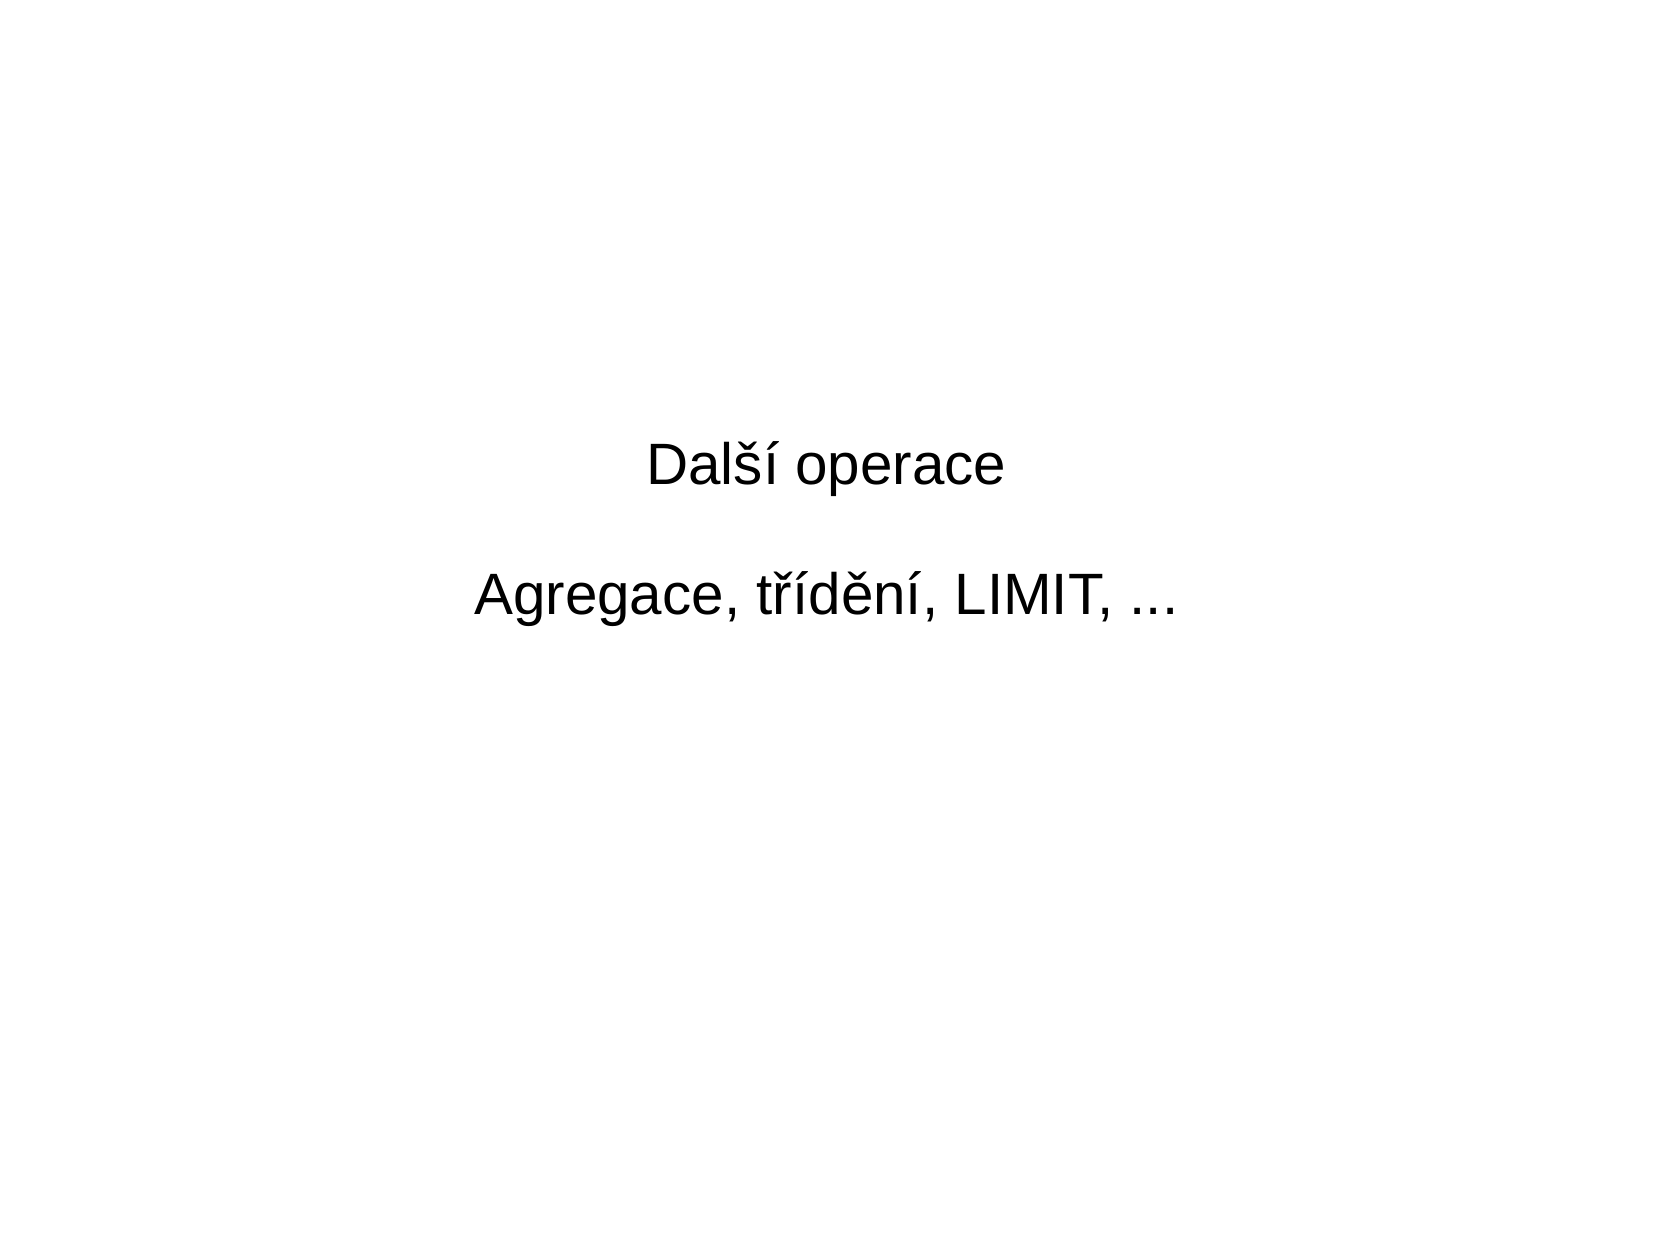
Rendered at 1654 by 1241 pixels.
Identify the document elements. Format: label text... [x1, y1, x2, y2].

subtitle Další operace Agregace, třídění, LIMIT, ... [82, 49, 1571, 1010]
